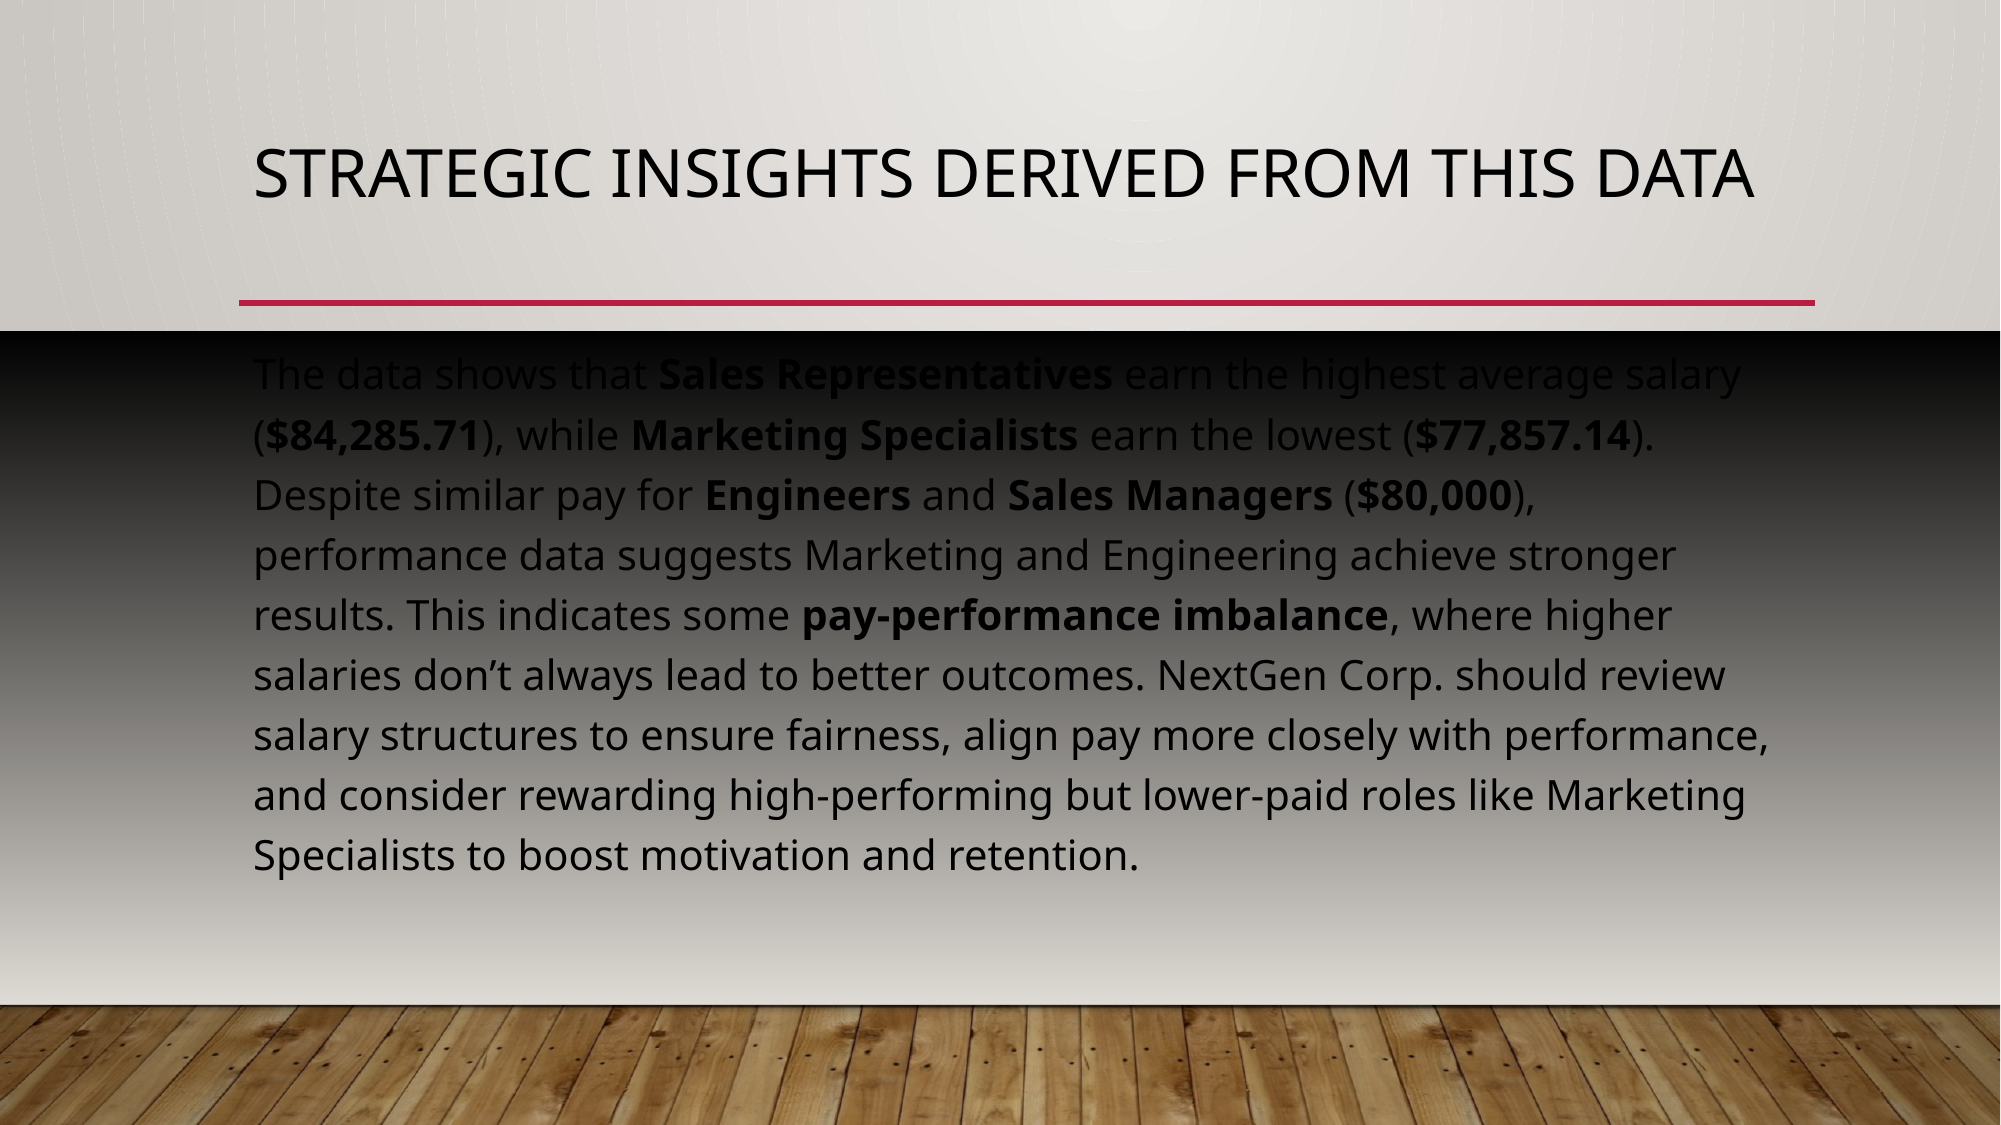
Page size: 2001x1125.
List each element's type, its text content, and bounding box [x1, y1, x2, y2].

list The data shows that Sales Representatives earn the highest average salary ($84,285.71), while Marketing Specialists earn the lowest ($77,857.14). Despite similar pay for Engineers and Sales Managers ($80,000), performance data suggests Marketing and Engineering achieve stronger results. This indicates some pay-performance imbalance, where higher salaries don’t always lead to better outcomes. NextGen Corp. should review salary structures to ensure fairness, align pay more closely with performance, and consider rewarding high-performing but lower-paid roles like Marketing Specialists to boost motivation and retention. [238, 330, 1814, 897]
title Strategic insights derived from tHIS data [238, 131, 1814, 305]
